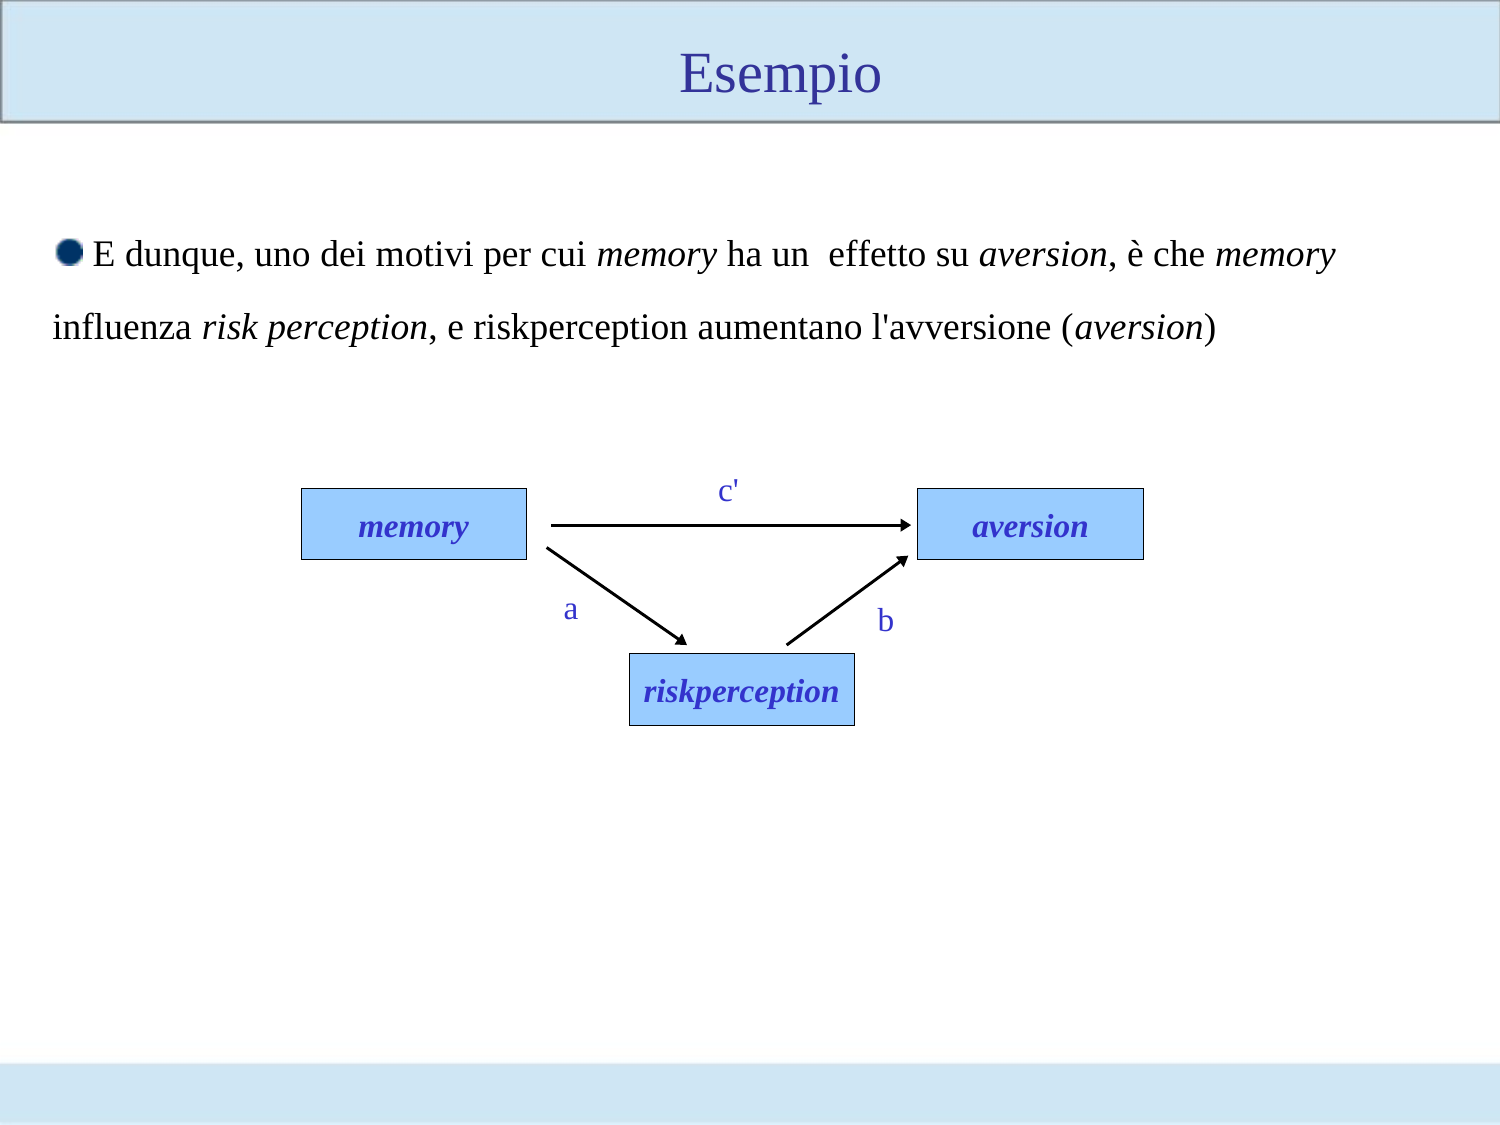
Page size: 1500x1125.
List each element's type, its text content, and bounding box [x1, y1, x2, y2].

text_box E dunque, uno dei motivi per cui memory ha un effetto su aversion, è che memory influenza risk perception, e riskperception aumentano l'avversione (aversion) [37, 187, 1463, 479]
text_box a [474, 579, 668, 686]
title Esempio [249, 21, 1313, 117]
text_box riskperception [629, 653, 855, 726]
text_box aversion [917, 488, 1144, 560]
text_box b [789, 590, 983, 698]
text_box c' [631, 460, 826, 568]
text_box memory [301, 488, 527, 560]
picture [0, 0, 1500, 1125]
